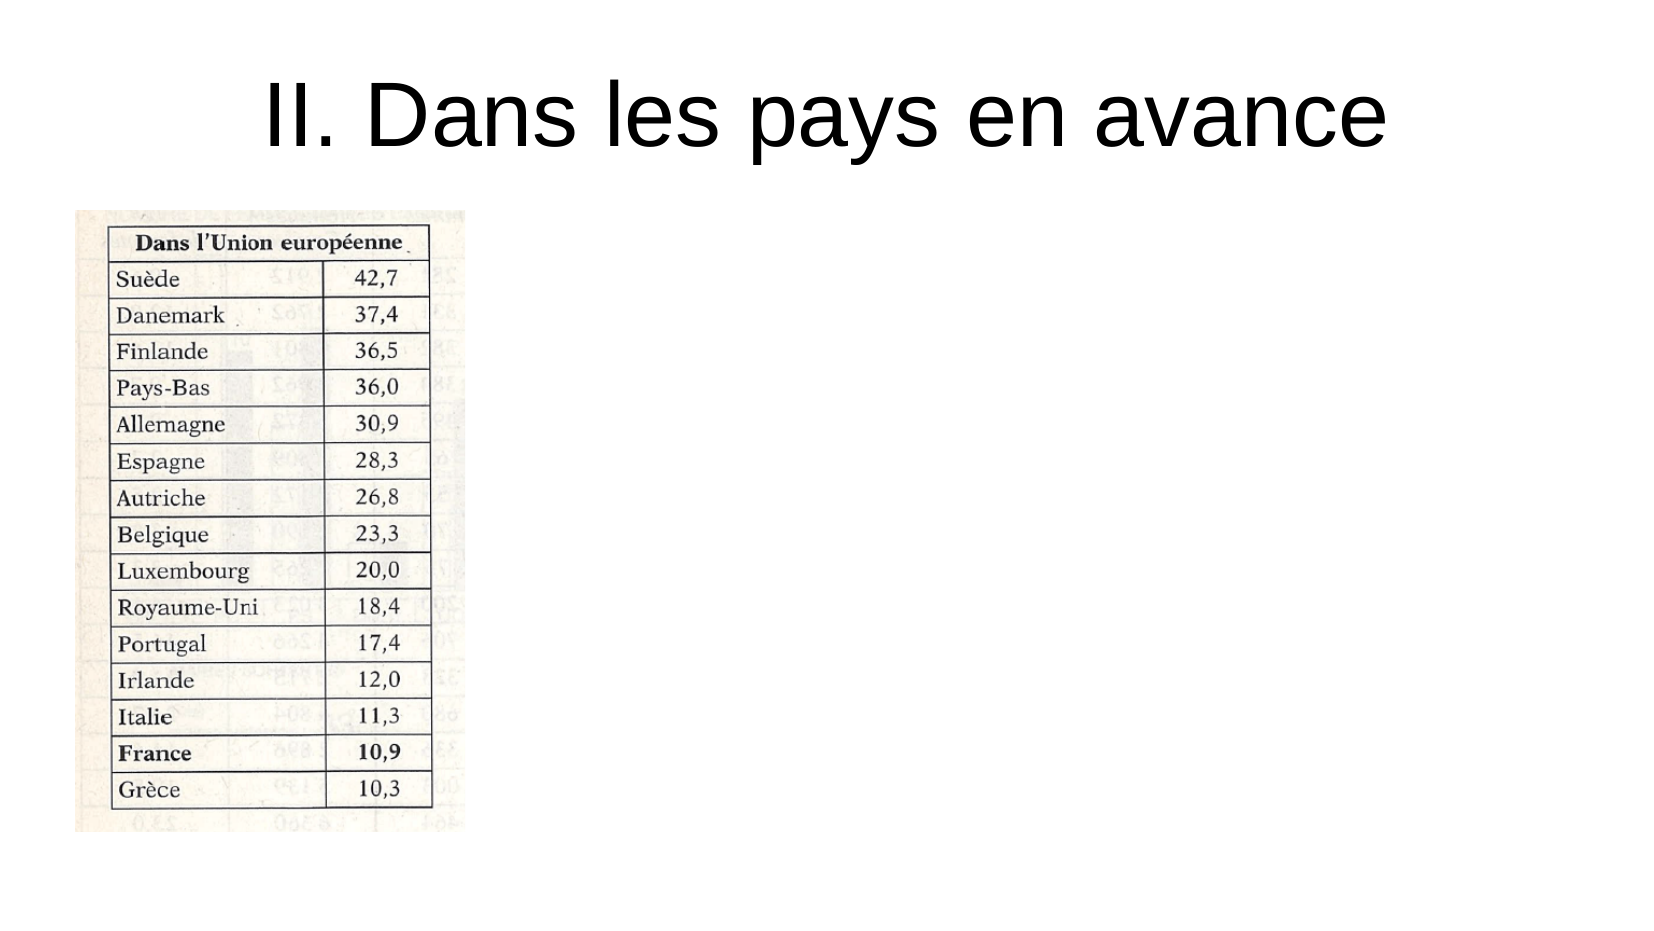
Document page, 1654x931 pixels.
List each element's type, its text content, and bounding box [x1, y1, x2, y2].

title II. Dans les pays en avance [82, 37, 1571, 193]
picture [75, 210, 466, 832]
